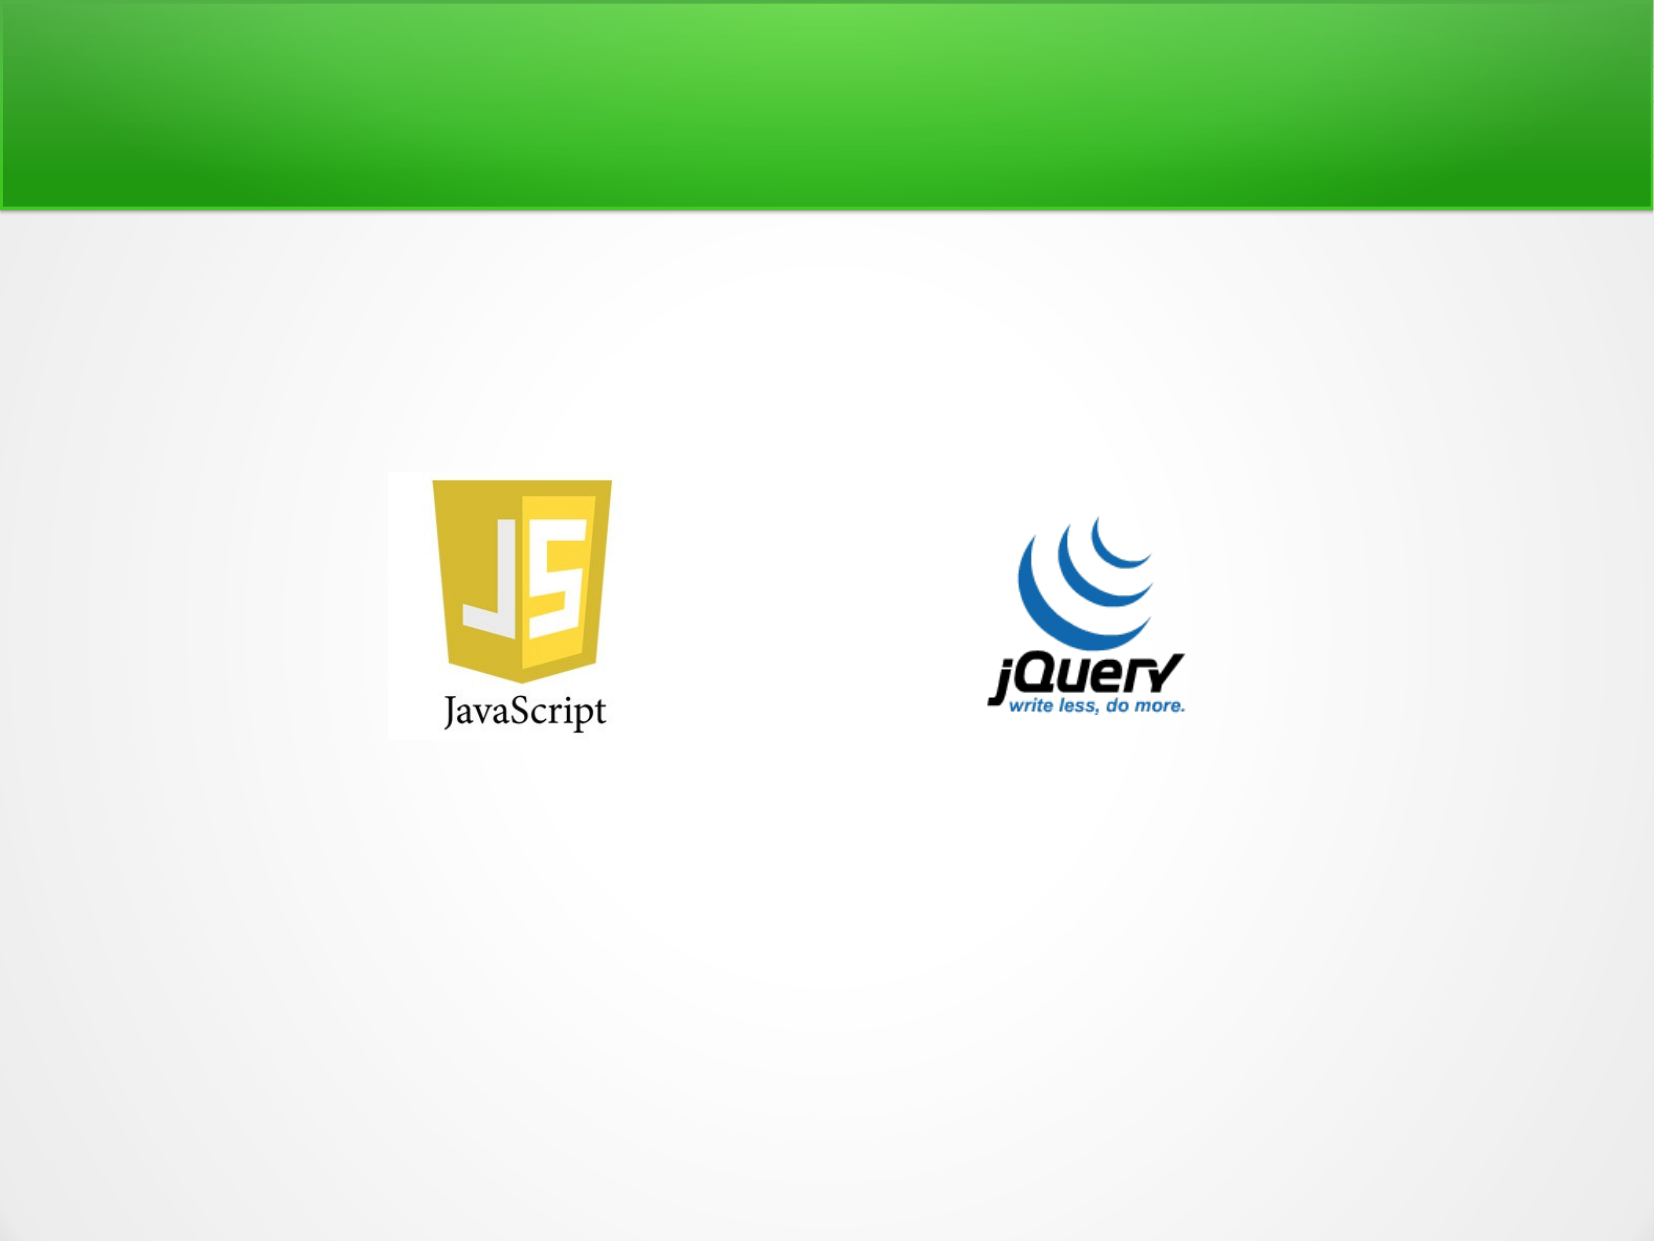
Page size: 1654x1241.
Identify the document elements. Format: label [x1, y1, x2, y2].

picture [986, 514, 1187, 715]
picture [388, 472, 656, 740]
